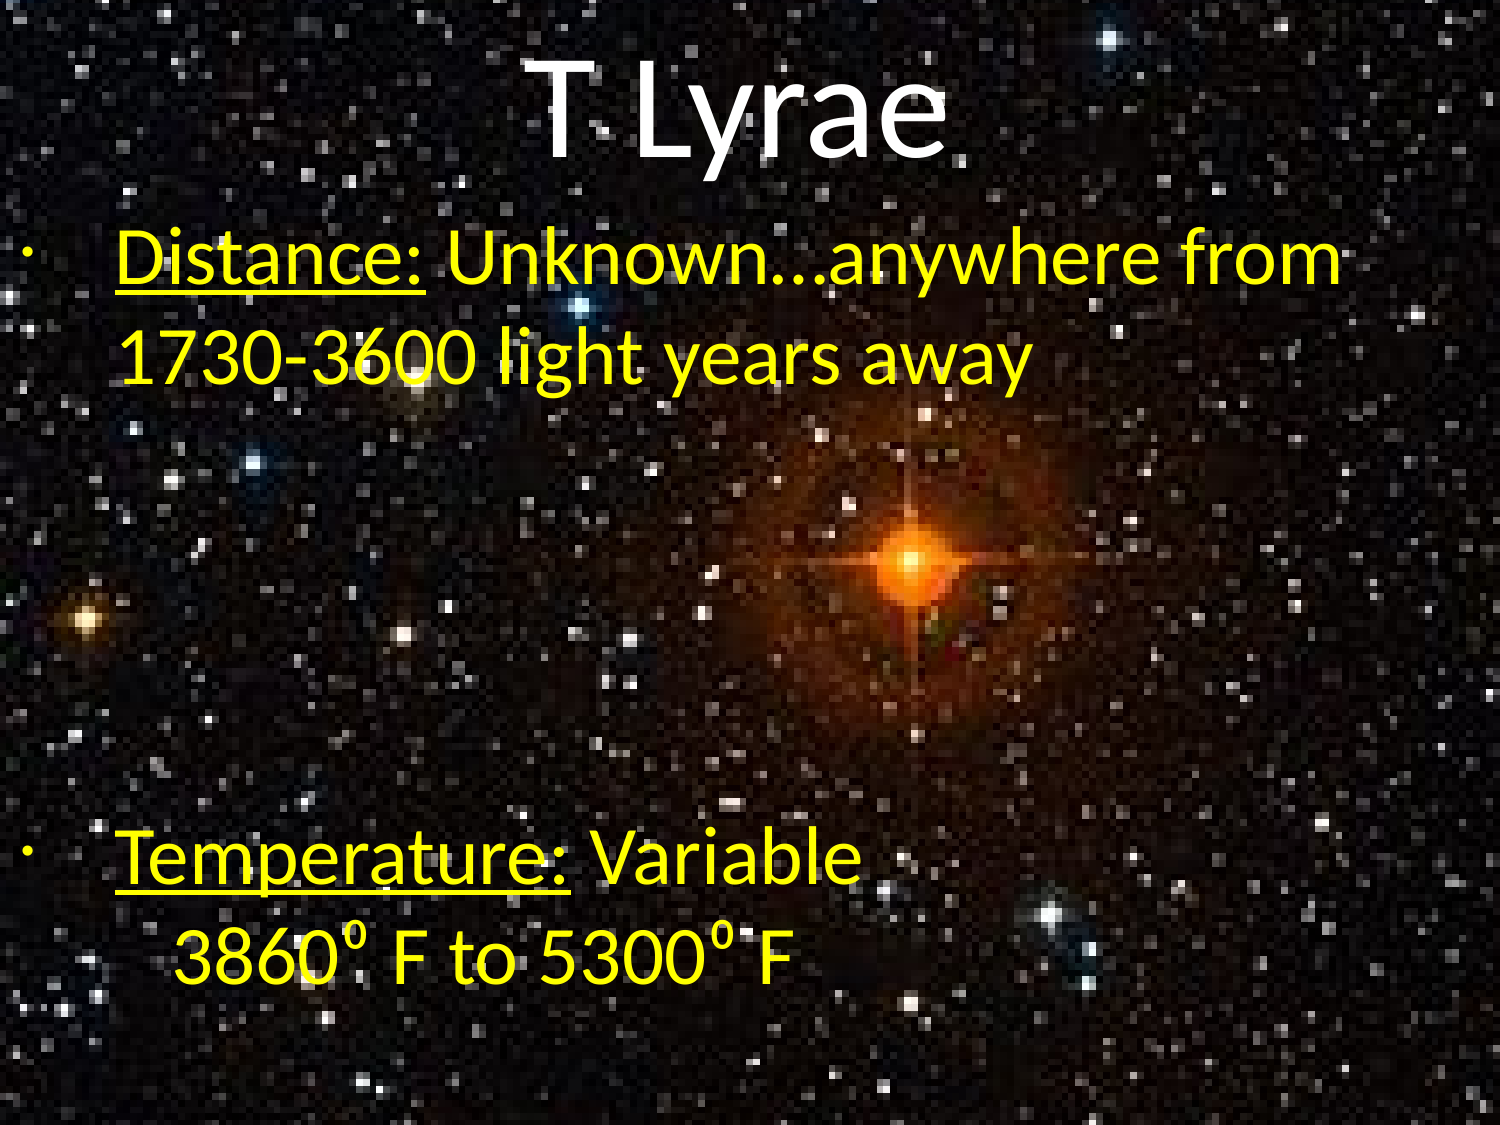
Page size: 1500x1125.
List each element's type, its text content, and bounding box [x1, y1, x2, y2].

text_box T Lyrae [462, 0, 1013, 193]
text_box Distance: Unknown…anywhere from 1730-3600 light years away Temperature: Variable 3860⁰ F to 5300⁰ F [6, 193, 1441, 1009]
picture [0, 0, 1500, 1125]
